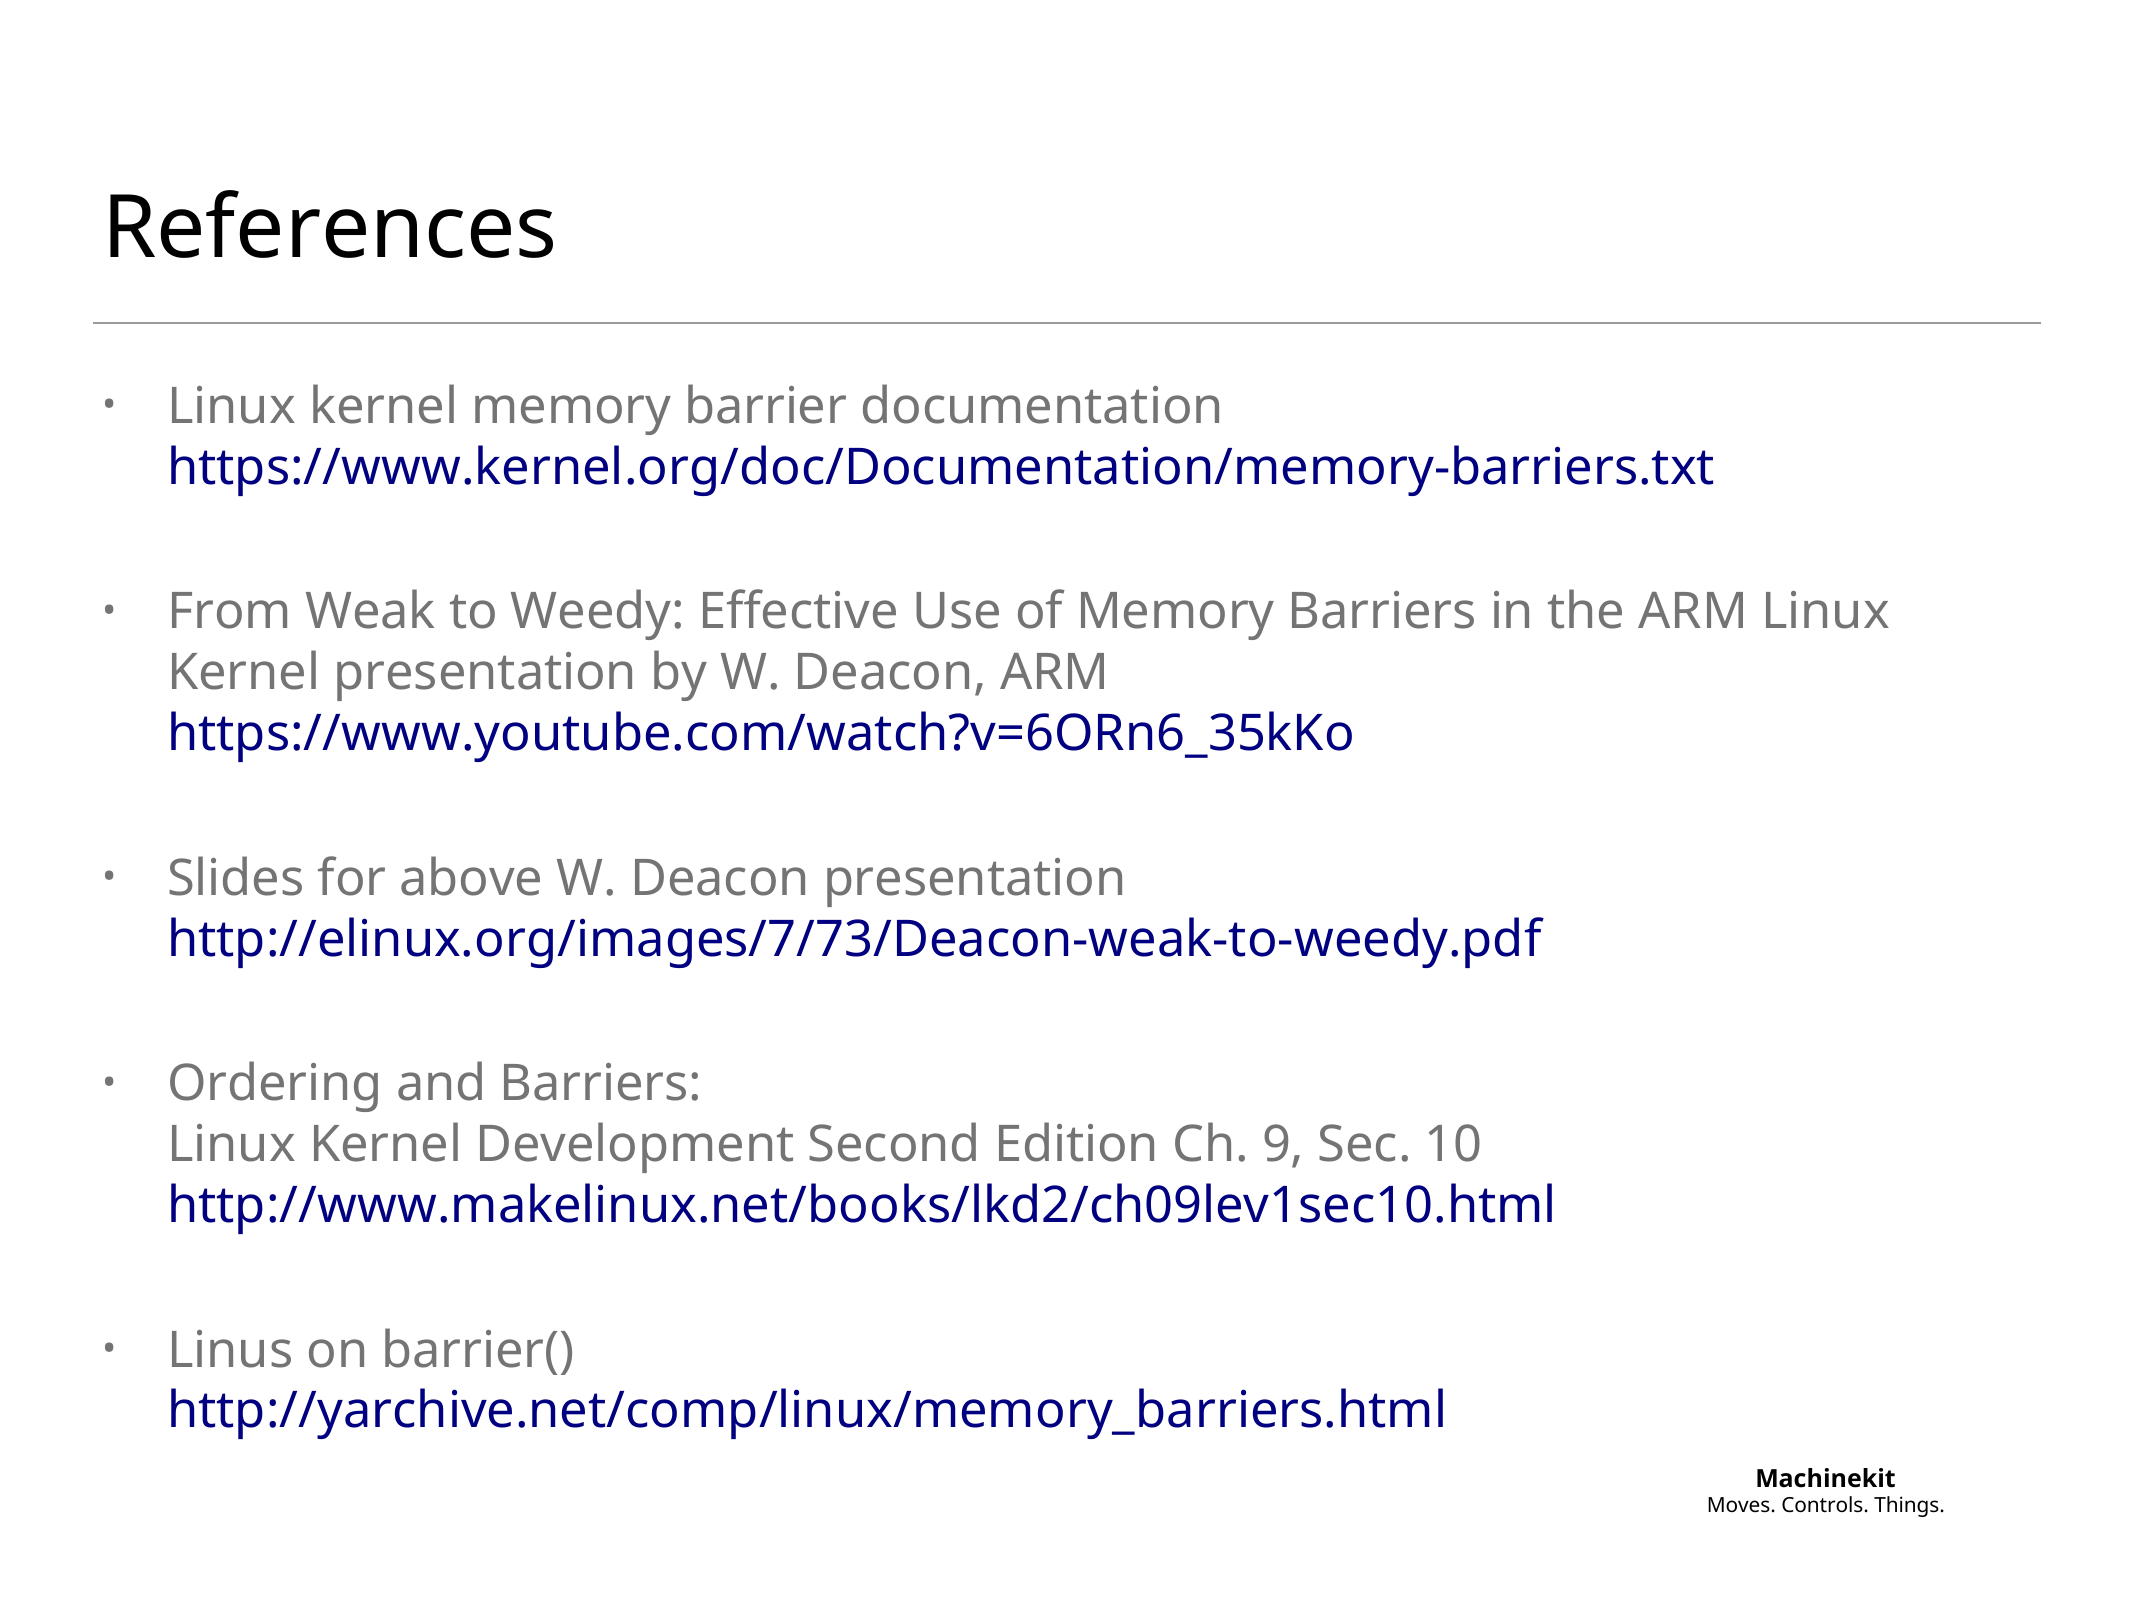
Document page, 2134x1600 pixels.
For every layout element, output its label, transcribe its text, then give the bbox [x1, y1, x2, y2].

list Linux kernel memory barrier documentation https://www.kernel.org/doc/Documentation/memory-barriers.txt From Weak to Weedy: Effective Use of Memory Barriers in the ARM Linux Kernel presentation by W. Deacon, ARM https://www.youtube.com/watch?v=6ORn6_35kKo Slides for above W. Deacon presentation http://elinux.org/images/7/73/Deacon-weak-to-weedy.pdf Ordering and Barriers: Linux Kernel Development Second Edition Ch. 9, Sec. 10 http://www.makelinux.net/books/lkd2/ch09lev1sec10.html Linus on barrier() http://yarchive.net/comp/linux/memory_barriers.html [93, 364, 2040, 1459]
title References [93, 54, 2040, 284]
